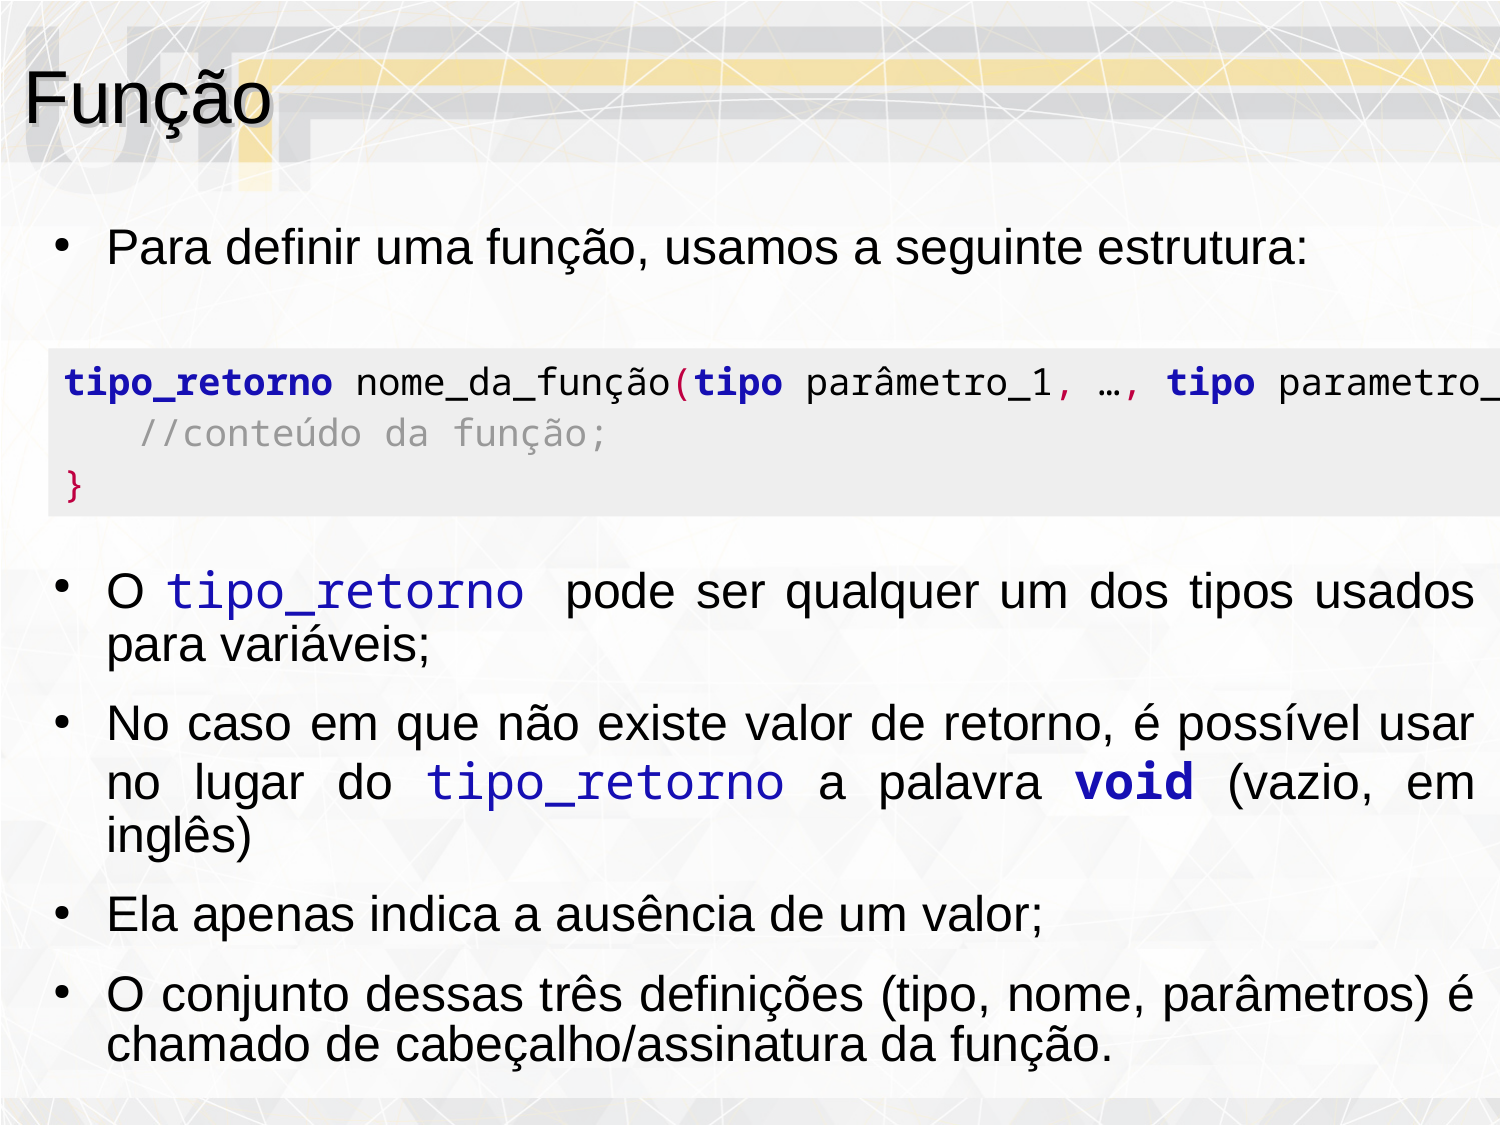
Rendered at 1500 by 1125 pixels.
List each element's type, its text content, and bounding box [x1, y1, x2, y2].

title Função [23, 18, 1489, 178]
list Para definir uma função, usamos a seguinte estrutura: O tipo_retorno pode ser qualquer um dos tipos usados para variáveis; No caso em que não existe valor de retorno, é possível usar no lugar do tipo_retorno a palavra void (vazio, em inglês) Ela apenas indica a ausência de um valor; O conjunto dessas três definições (tipo, nome, parâmetros) é chamado de cabeçalho/assinatura da função. [35, 224, 1477, 1087]
text_box tipo_retorno nome_da_função(tipo parâmetro_1, …, tipo parametro_n){ //conteúdo da função; } [48, 348, 1452, 476]
